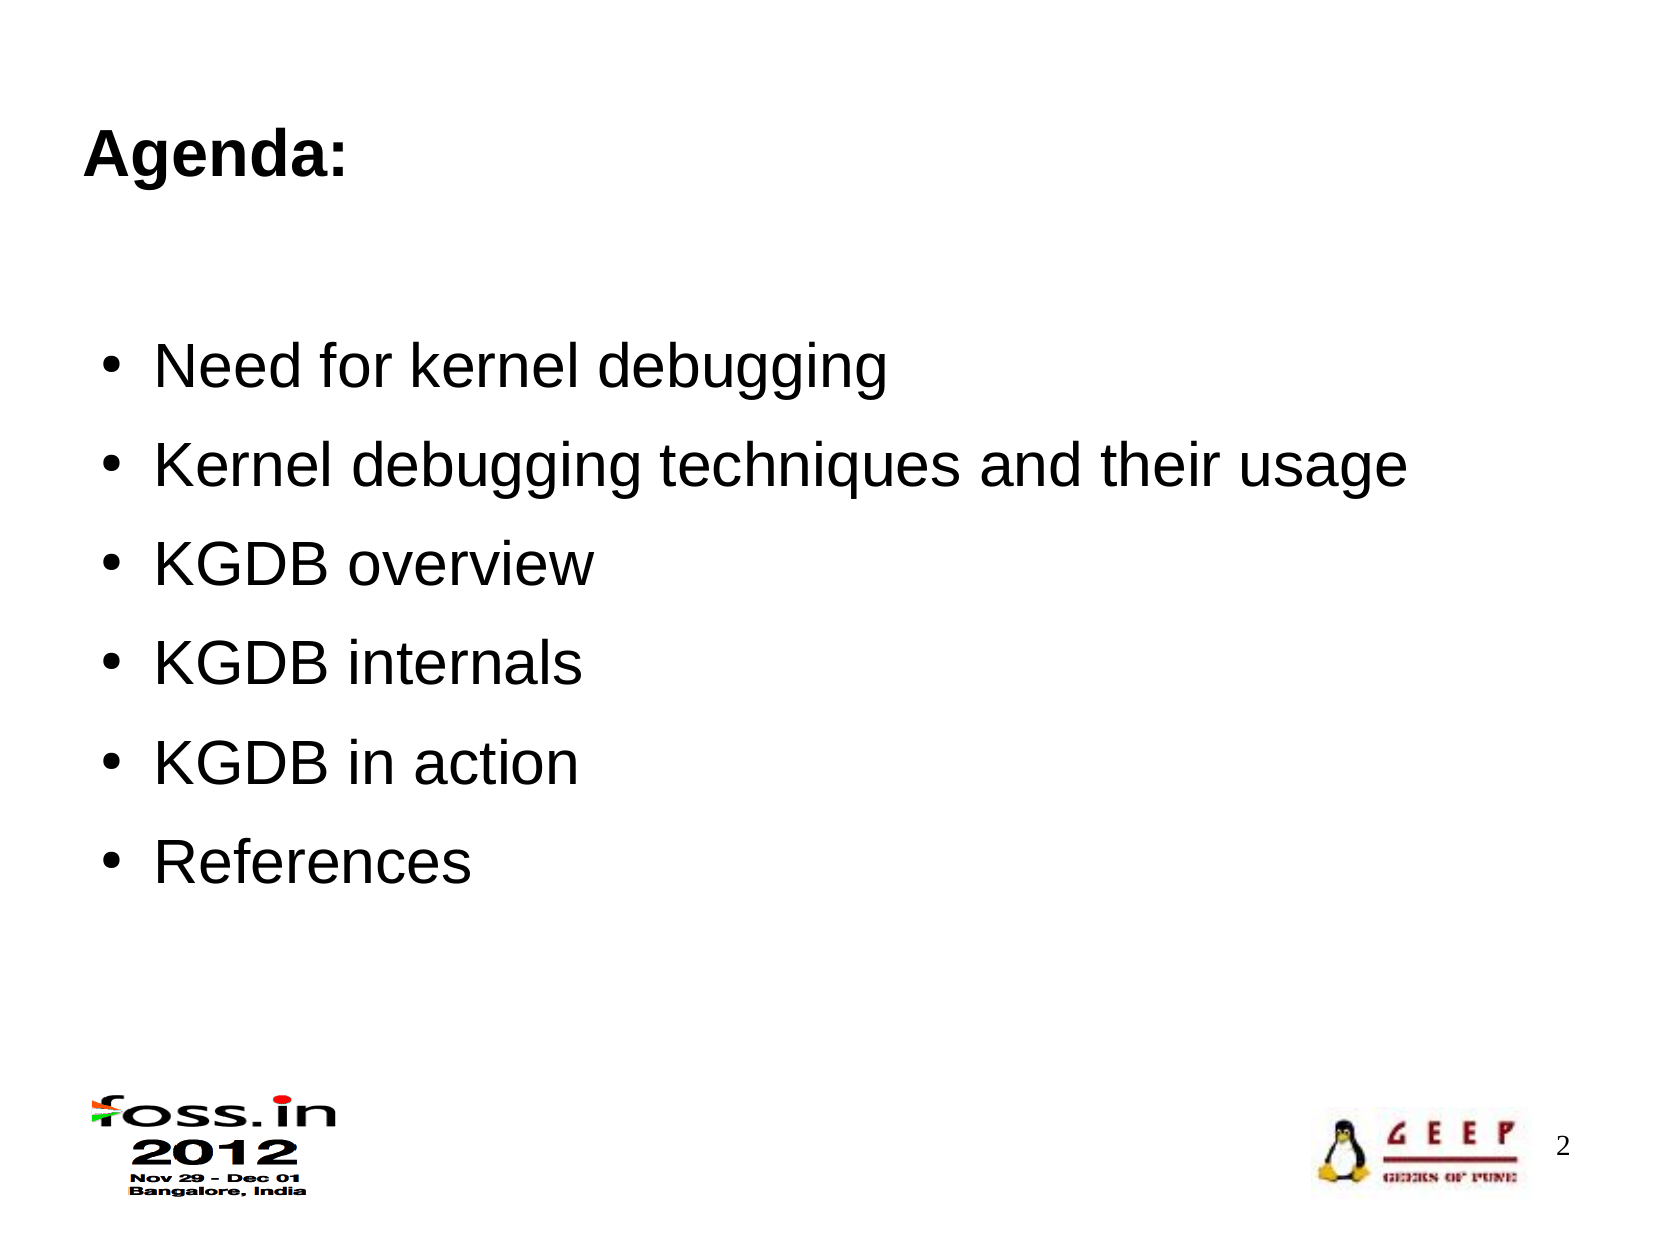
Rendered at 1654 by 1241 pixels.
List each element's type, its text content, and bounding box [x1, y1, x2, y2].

title Agenda: [82, 49, 1571, 257]
picture [1311, 1107, 1532, 1199]
list Need for kernel debugging Kernel debugging techniques and their usage KGDB overview KGDB internals KGDB in action References [82, 330, 1571, 1109]
picture [82, 1086, 343, 1205]
